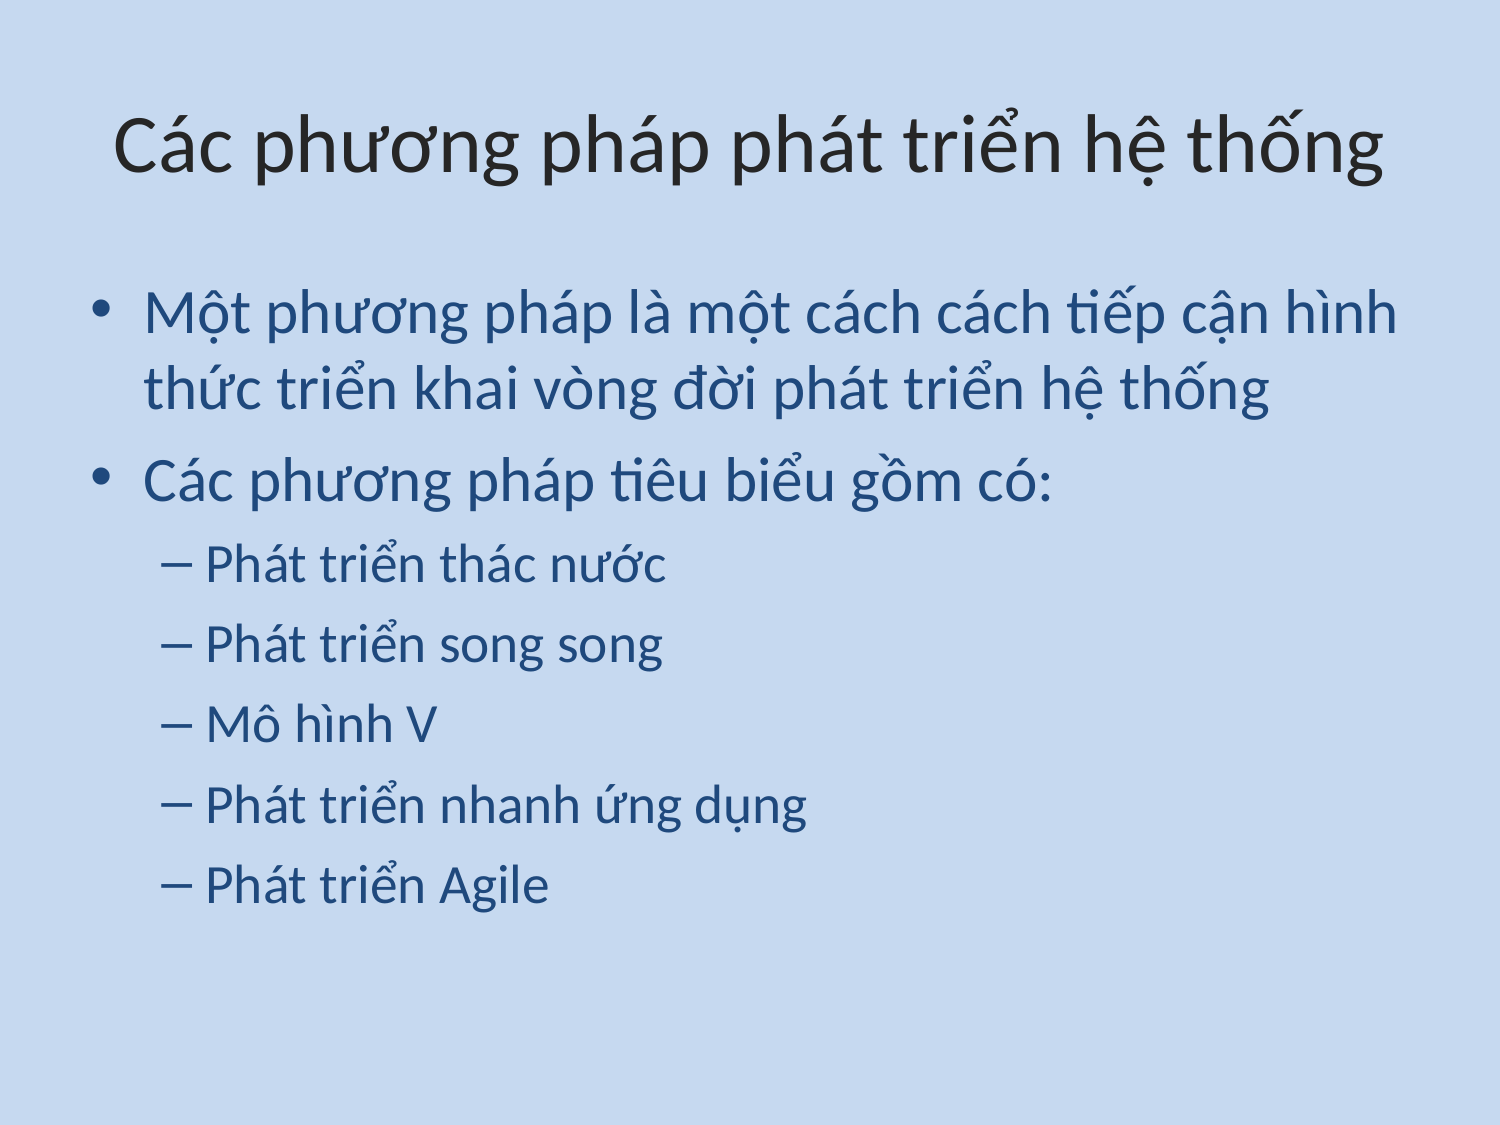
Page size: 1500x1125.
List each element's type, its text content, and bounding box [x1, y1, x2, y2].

title Các phương pháp phát triển hệ thống [75, 45, 1426, 233]
list Một phương pháp là một cách cách tiếp cận hình thức triển khai vòng đời phát triển hệ thống Các phương pháp tiêu biểu gồm có: Phát triển thác nước Phát triển song song Mô hình V Phát triển nhanh ứng dụng Phát triển Agile [75, 262, 1426, 1005]
